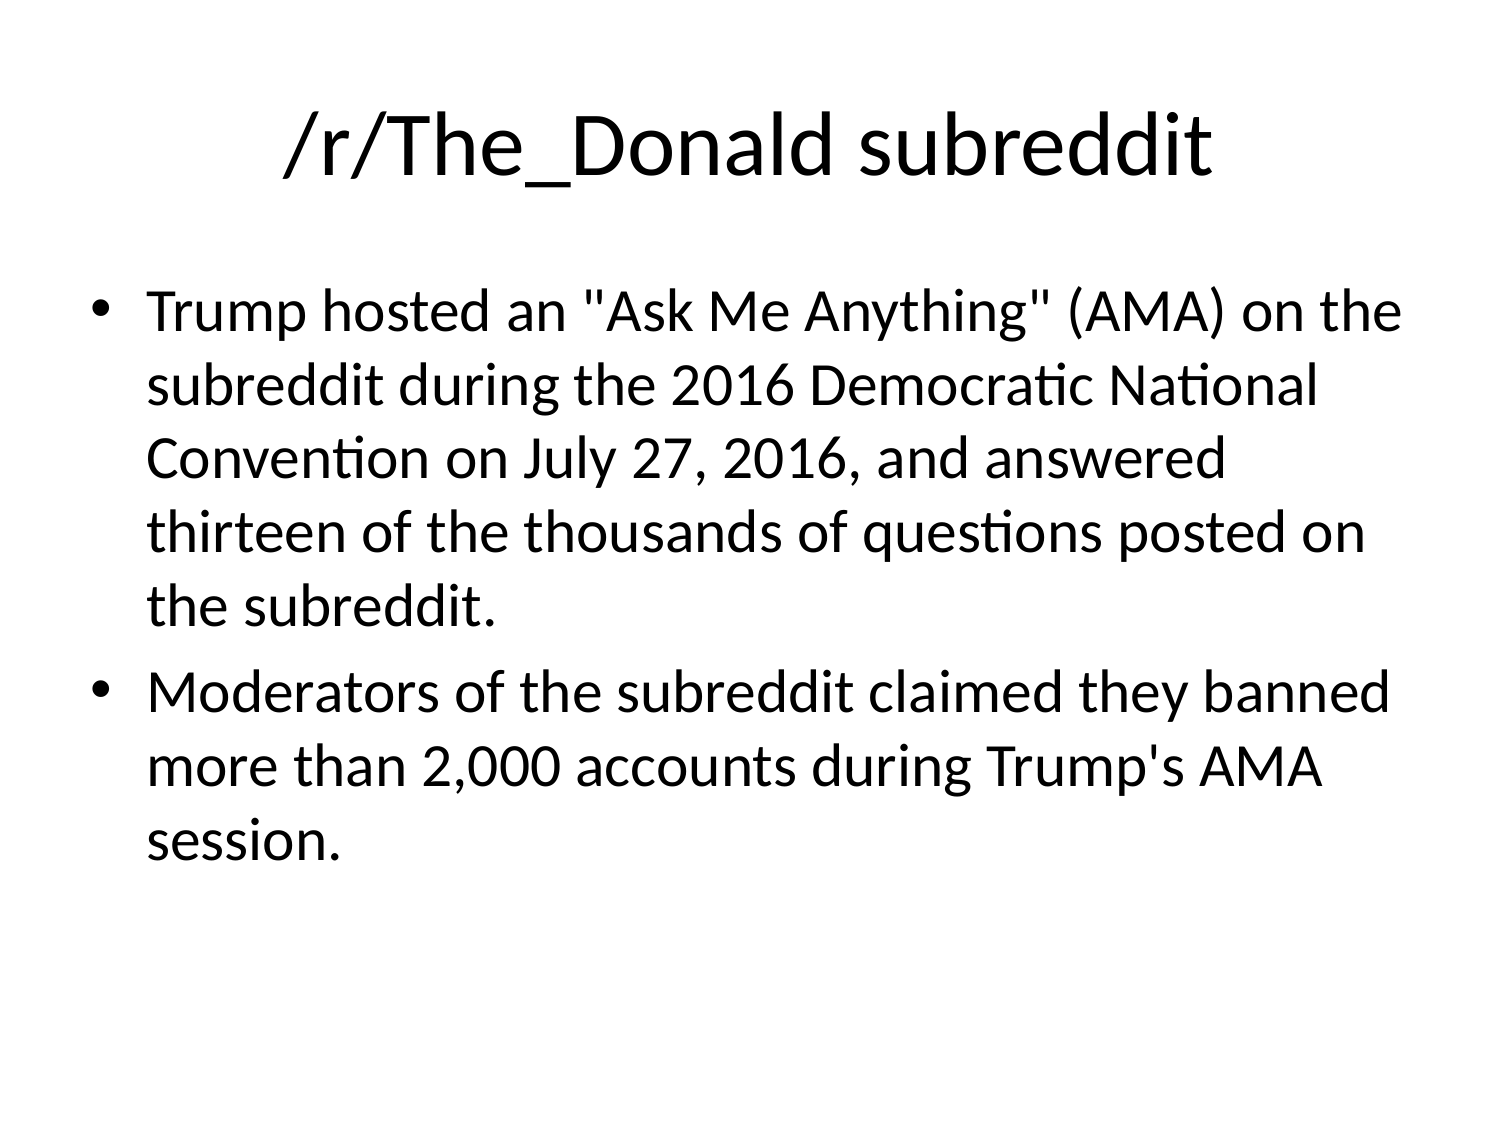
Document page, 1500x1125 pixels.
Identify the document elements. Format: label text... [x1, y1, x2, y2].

list Trump hosted an "Ask Me Anything" (AMA) on the subreddit during the 2016 Democratic National Convention on July 27, 2016, and answered thirteen of the thousands of questions posted on the subreddit. Moderators of the subreddit claimed they banned more than 2,000 accounts during Trump's AMA session. [75, 262, 1425, 1005]
title /r/The_Donald subreddit [75, 45, 1425, 233]
